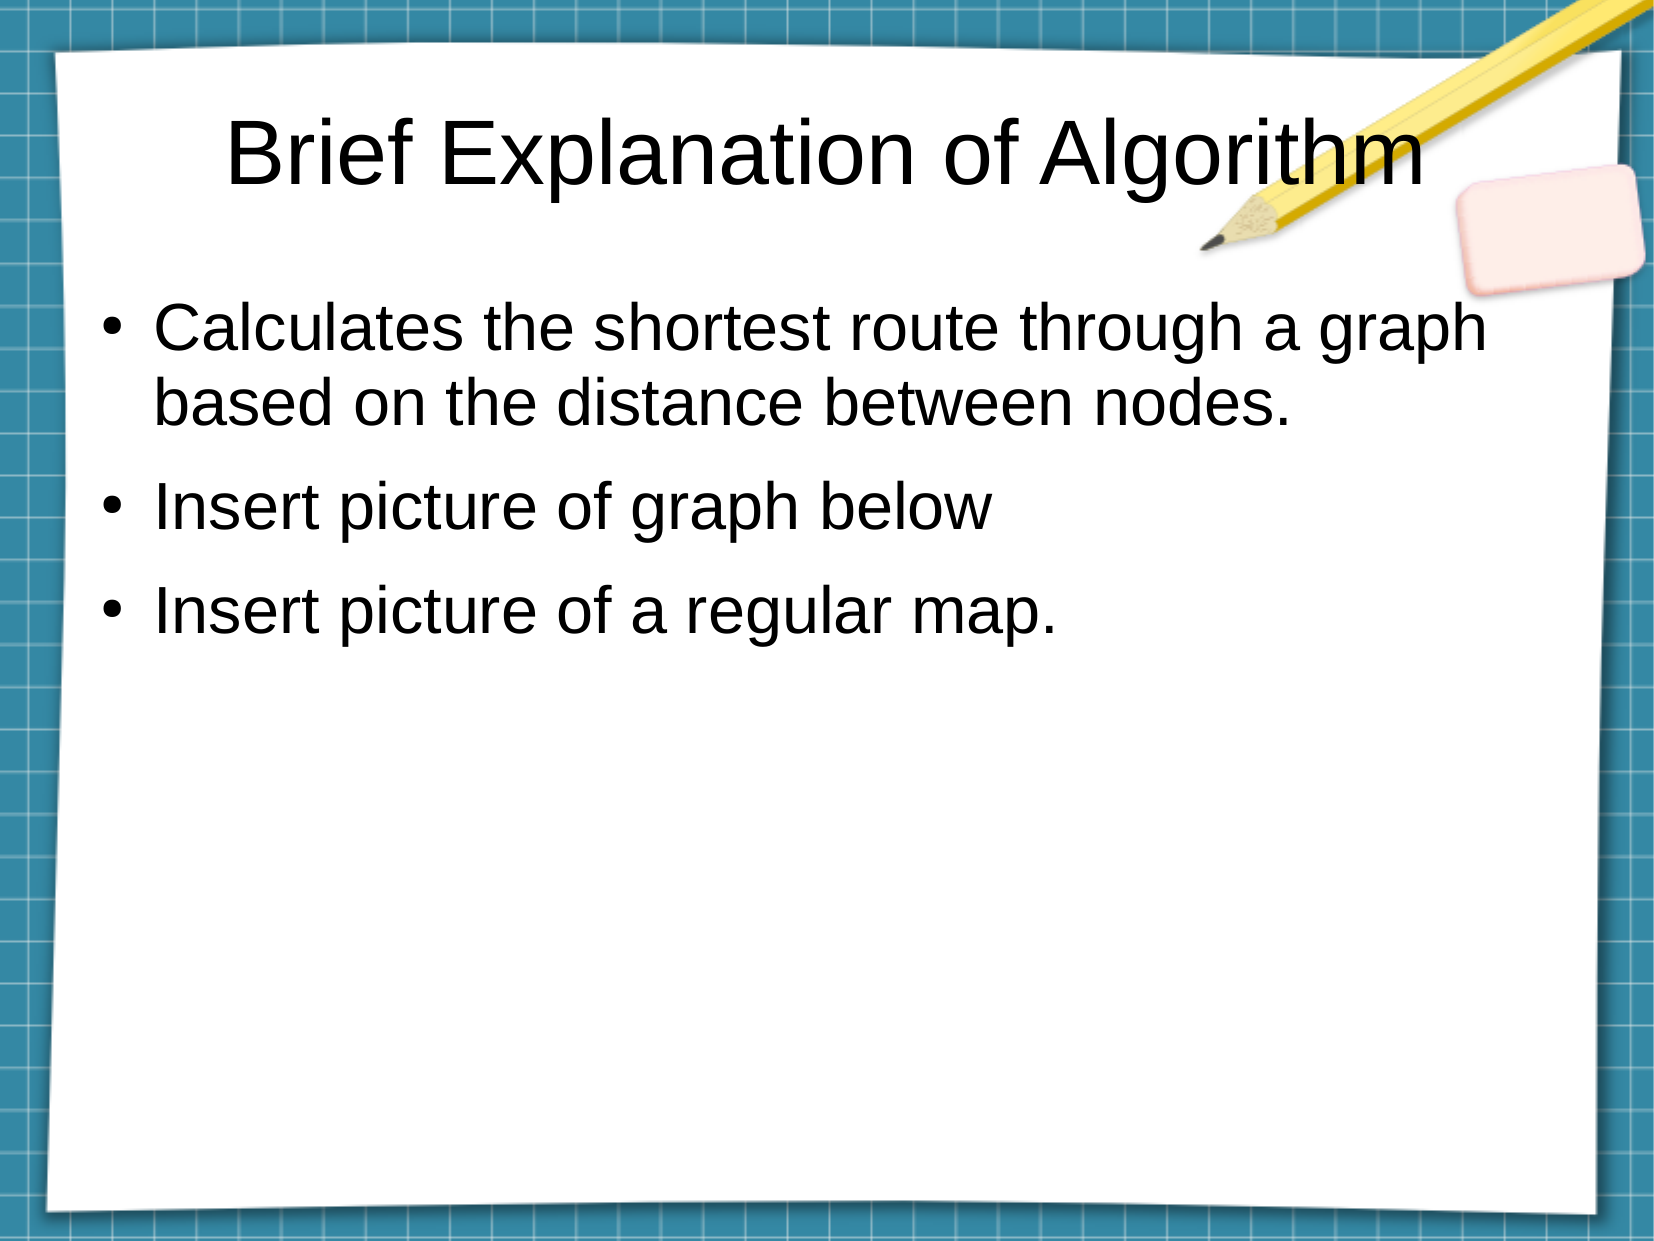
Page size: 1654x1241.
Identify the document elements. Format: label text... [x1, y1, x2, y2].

title Brief Explanation of Algorithm [82, 49, 1571, 257]
list Calculates the shortest route through a graph based on the distance between nodes. Insert picture of graph below Insert picture of a regular map. [82, 290, 1571, 1010]
picture [0, 0, 1654, 1241]
